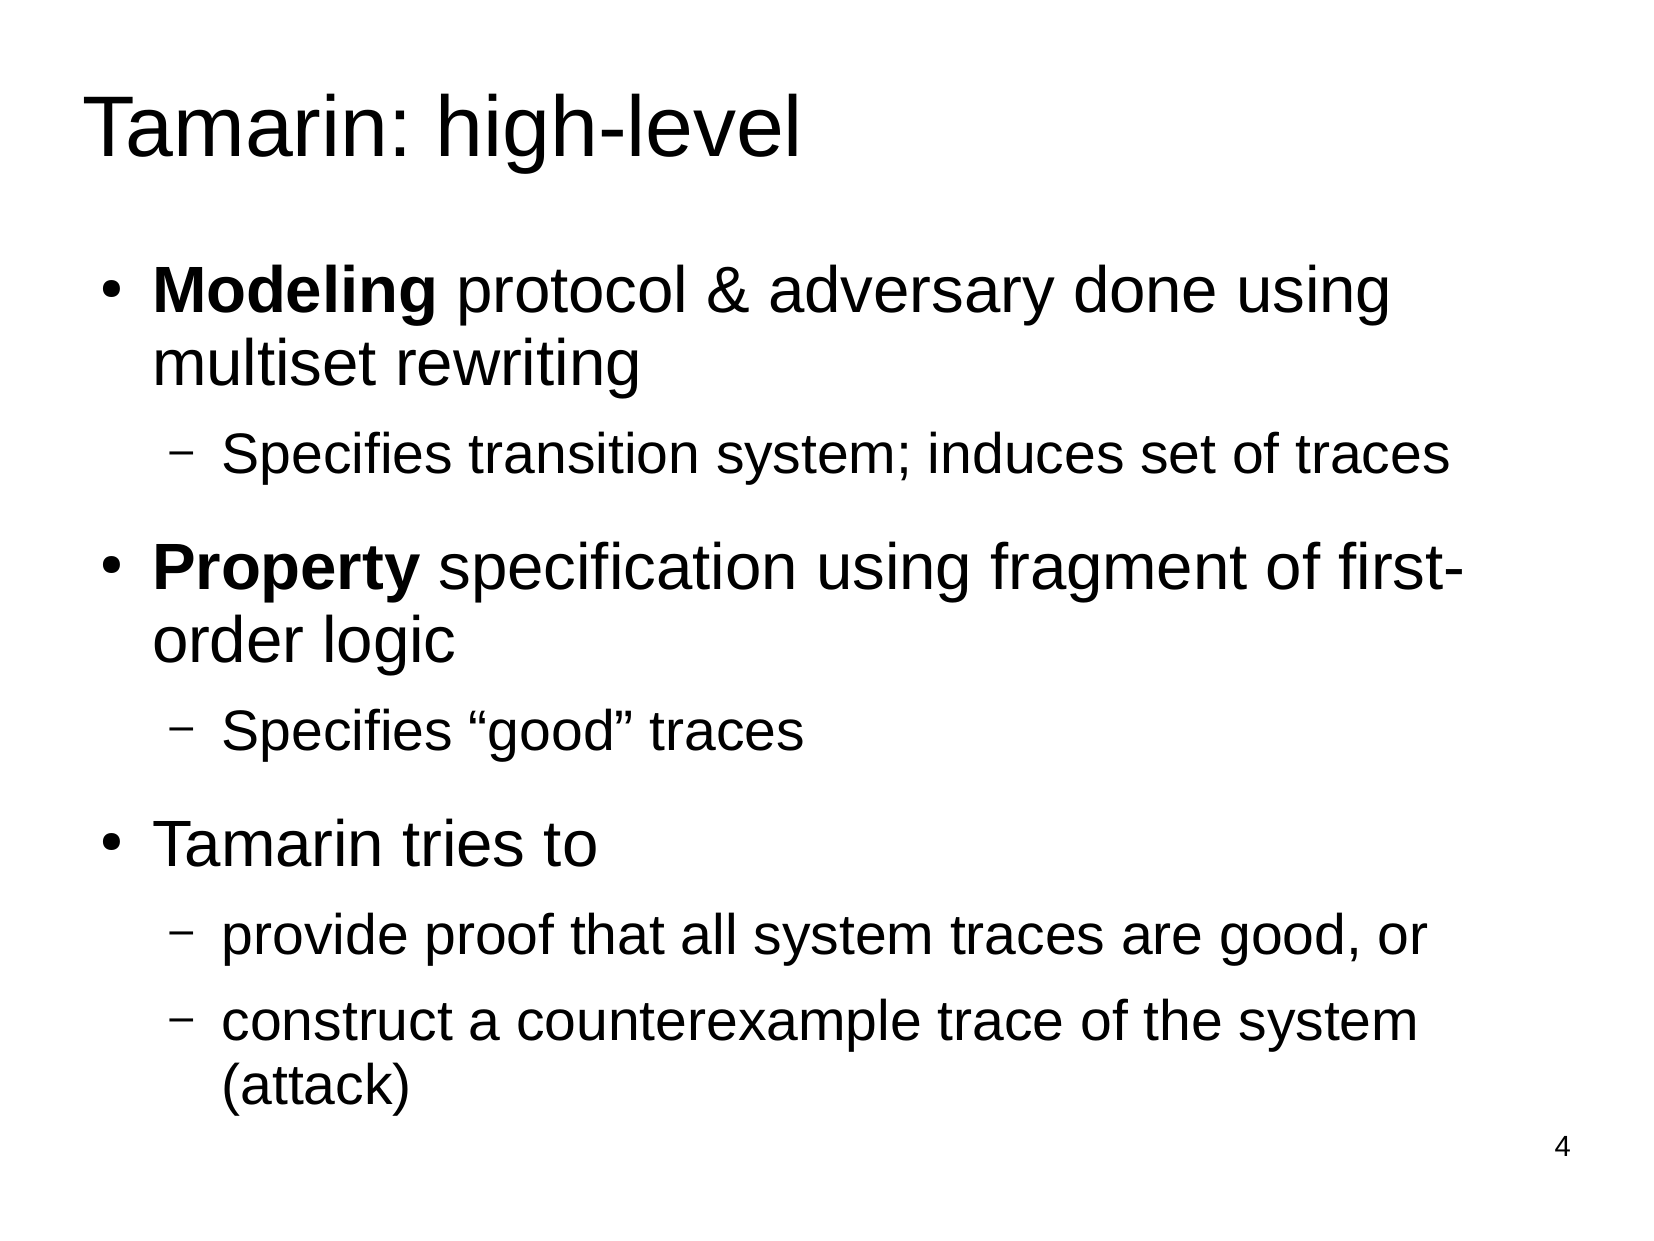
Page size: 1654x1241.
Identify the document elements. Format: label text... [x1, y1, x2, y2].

title Tamarin: high-level [82, 49, 1571, 204]
list Modeling protocol & adversary done using multiset rewriting Specifies transition system; induces set of traces Property specification using fragment of first-order logic Specifies “good” traces Tamarin tries to provide proof that all system traces are good, or construct a counterexample trace of the system (attack) [82, 253, 1571, 1118]
